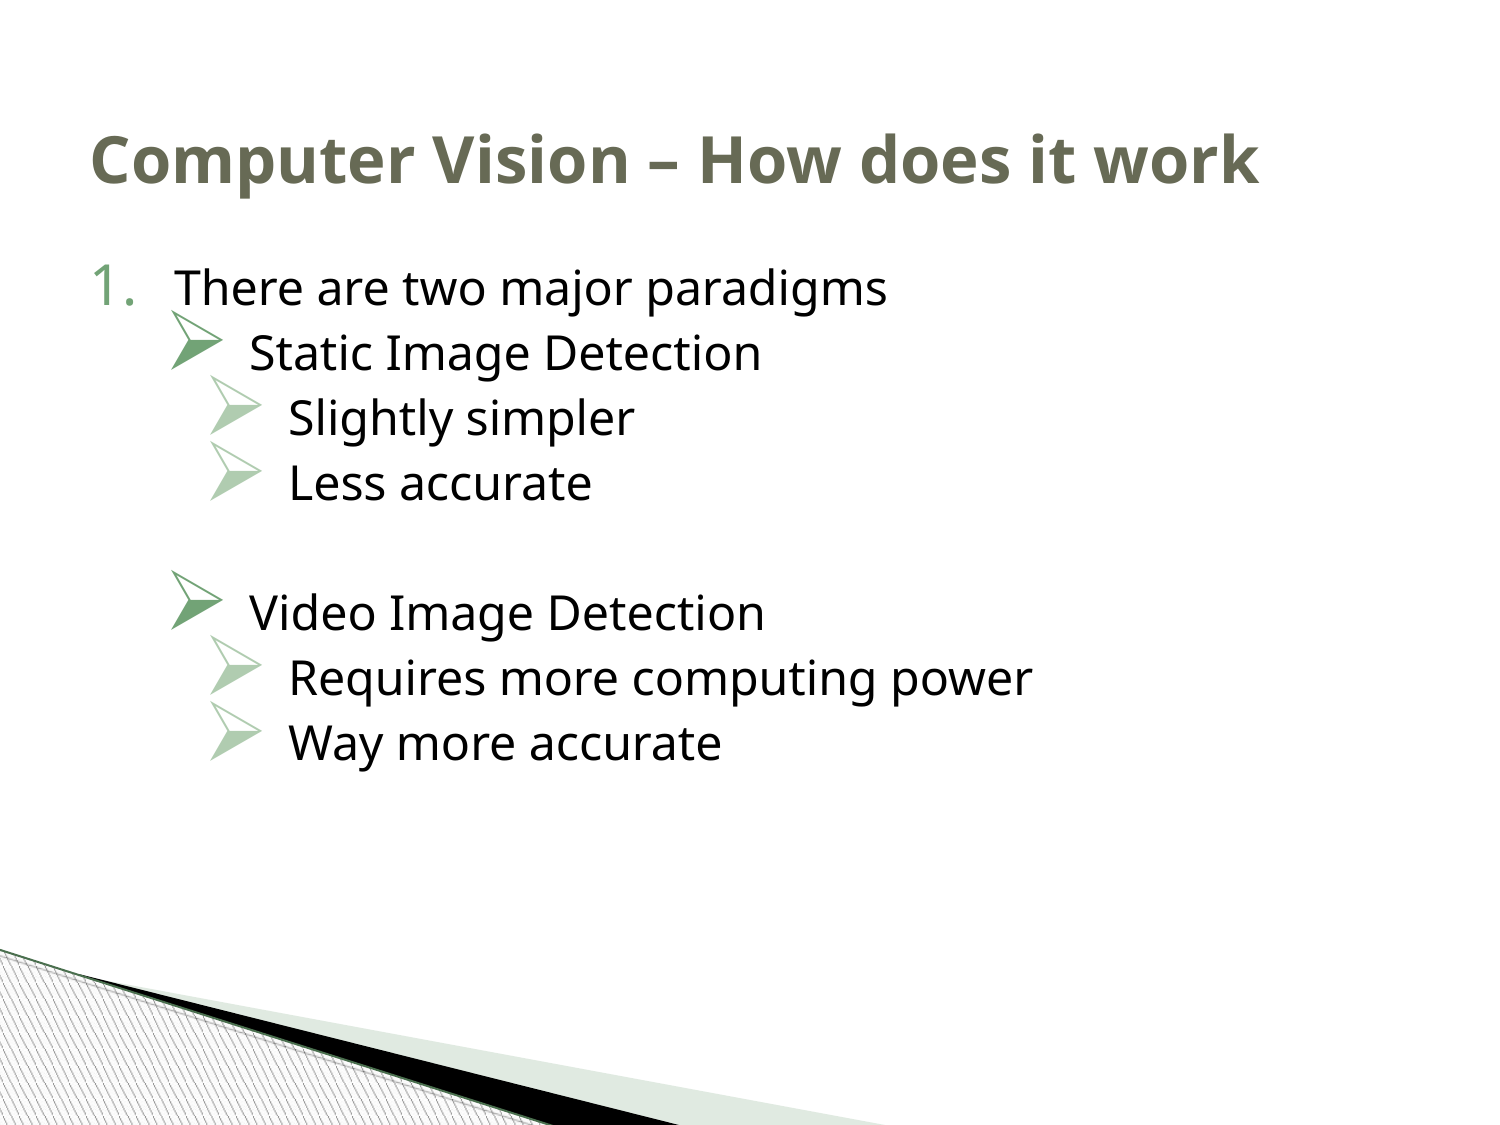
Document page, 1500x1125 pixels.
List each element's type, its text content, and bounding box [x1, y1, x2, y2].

title Computer Vision – How does it work [75, 60, 1441, 218]
picture [0, 952, 543, 1125]
list There are two major paradigms Static Image Detection Slightly simpler Less accurate Video Image Detection Requires more computing power Way more accurate [75, 249, 1425, 993]
